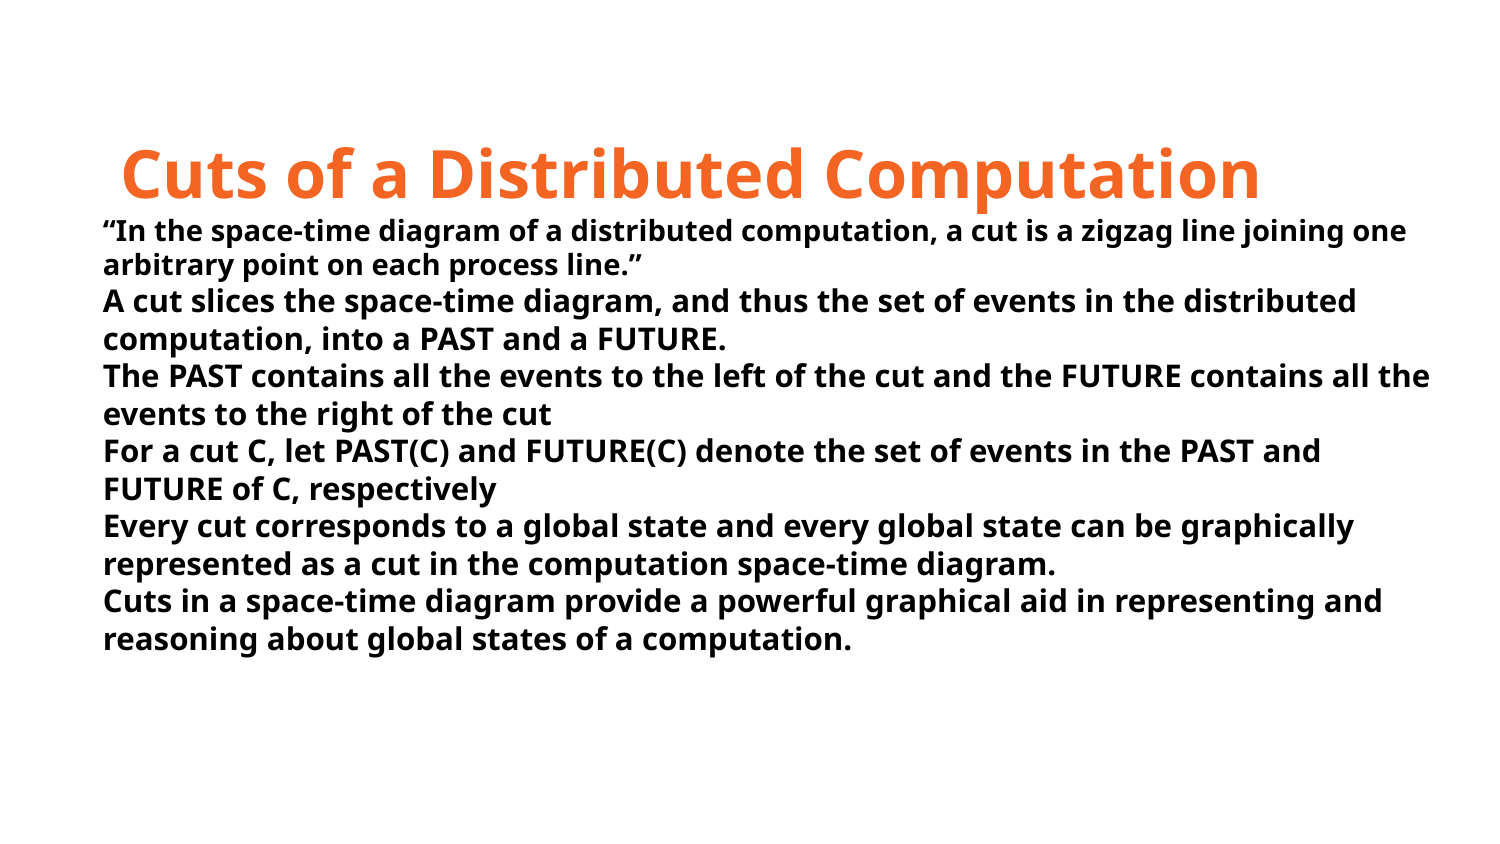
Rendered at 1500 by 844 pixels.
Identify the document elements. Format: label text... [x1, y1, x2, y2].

title Cuts of a Distributed Computation “In the space-time diagram of a distributed computation, a cut is a zigzag line joining one arbitrary point on each process line.” A cut slices the space-time diagram, and thus the set of events in the distributed computation, into a PAST and a FUTURE. The PAST contains all the events to the left of the cut and the FUTURE contains all the events to the right of the cut For a cut C, let PAST(C) and FUTURE(C) denote the set of events in the PAST and FUTURE of C, respectively Every cut corresponds to a global state and every global state can be graphically represented as a cut in the computation space-time diagram. Cuts in a space-time diagram provide a powerful graphical aid in representing and reasoning about global states of a computation. [87, 116, 1450, 218]
